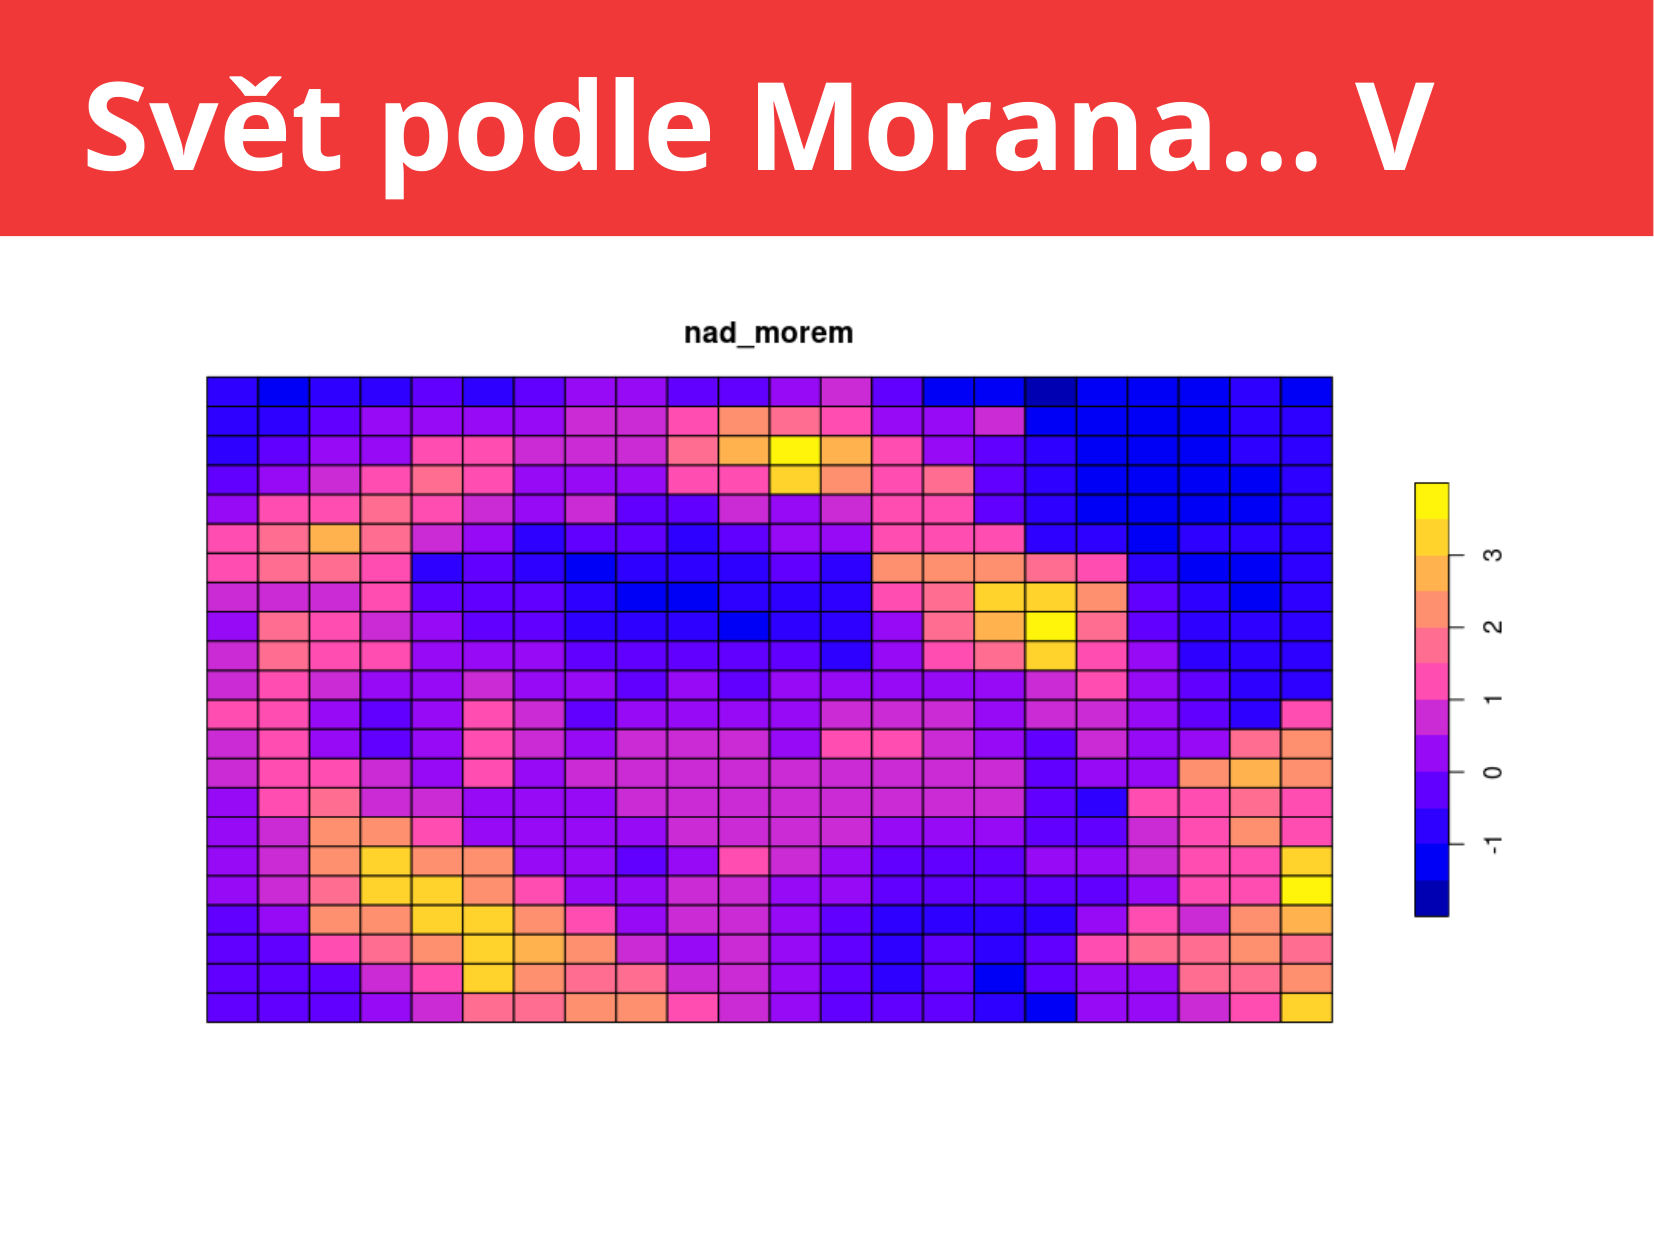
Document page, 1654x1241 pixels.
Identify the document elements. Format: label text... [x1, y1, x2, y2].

title Svět podle Morana… V [82, 19, 1571, 227]
picture [133, 314, 1511, 1080]
